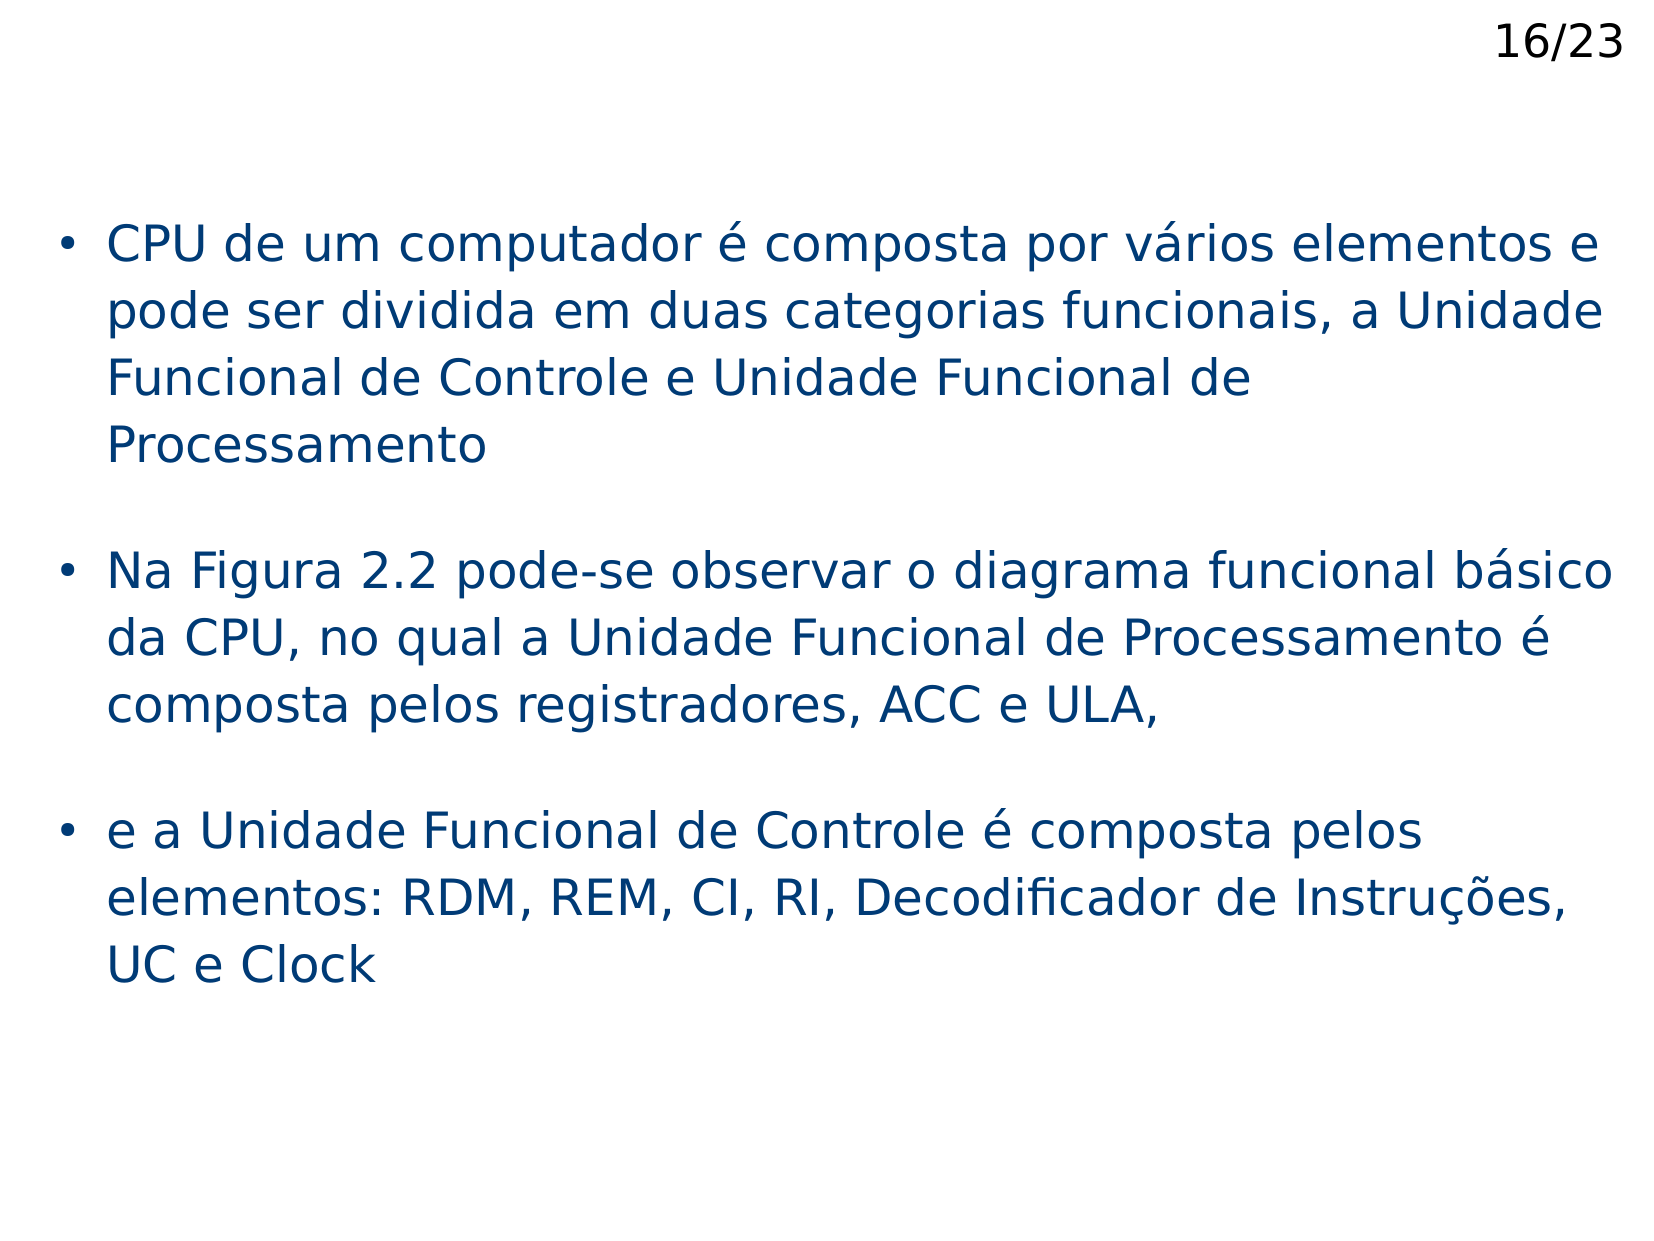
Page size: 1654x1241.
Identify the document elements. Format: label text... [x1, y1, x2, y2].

list CPU de um computador é composta por vários elementos e pode ser dividida em duas categorias funcionais, a Unidade Funcional de Controle e Unidade Funcional de Processamento Na Figura 2.2 pode-se observar o diagrama funcional básico da CPU, no qual a Unidade Funcional de Processamento é composta pelos registradores, ACC e ULA, e a Unidade Funcional de Controle é composta pelos elementos: RDM, REM, CI, RI, Decodificador de Instruções, UC e Clock [59, 206, 1625, 1211]
